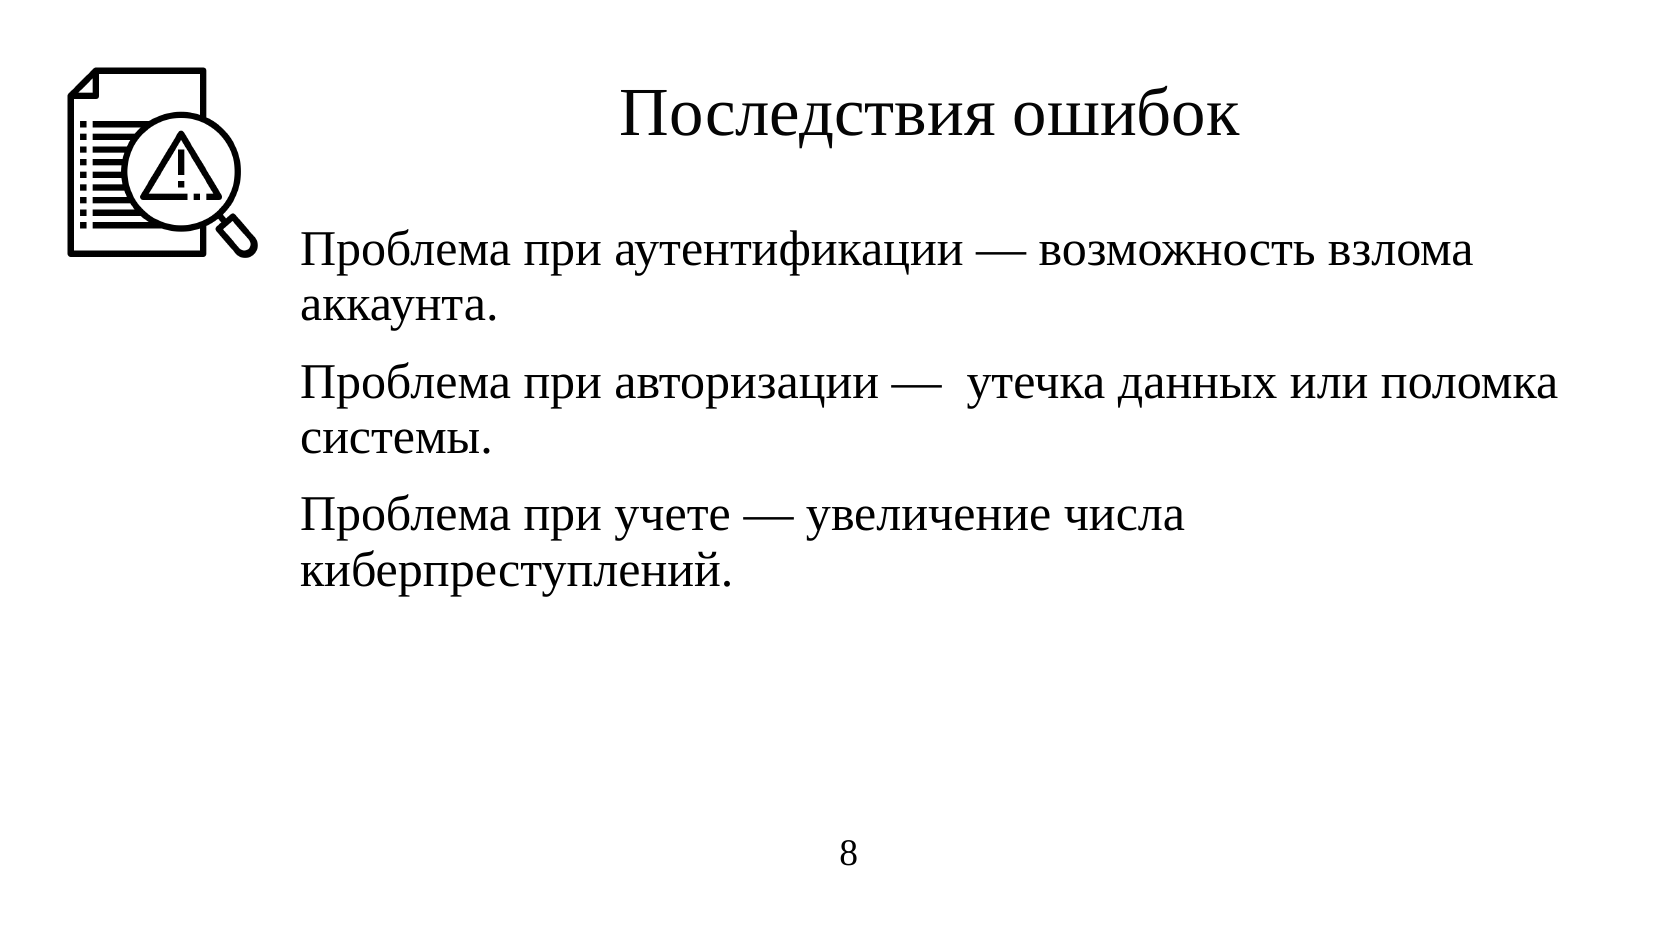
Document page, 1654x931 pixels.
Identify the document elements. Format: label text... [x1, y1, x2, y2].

title Последствия ошибок [265, 35, 1595, 189]
list Проблема при аутентификации — возможность взлома аккаунта. Проблема при авторизации — утечка данных или поломка системы. Проблема при учете — увеличение числа киберпреступлений. [300, 220, 1574, 761]
picture [61, 61, 263, 263]
text_box 8 [535, 825, 1163, 881]
